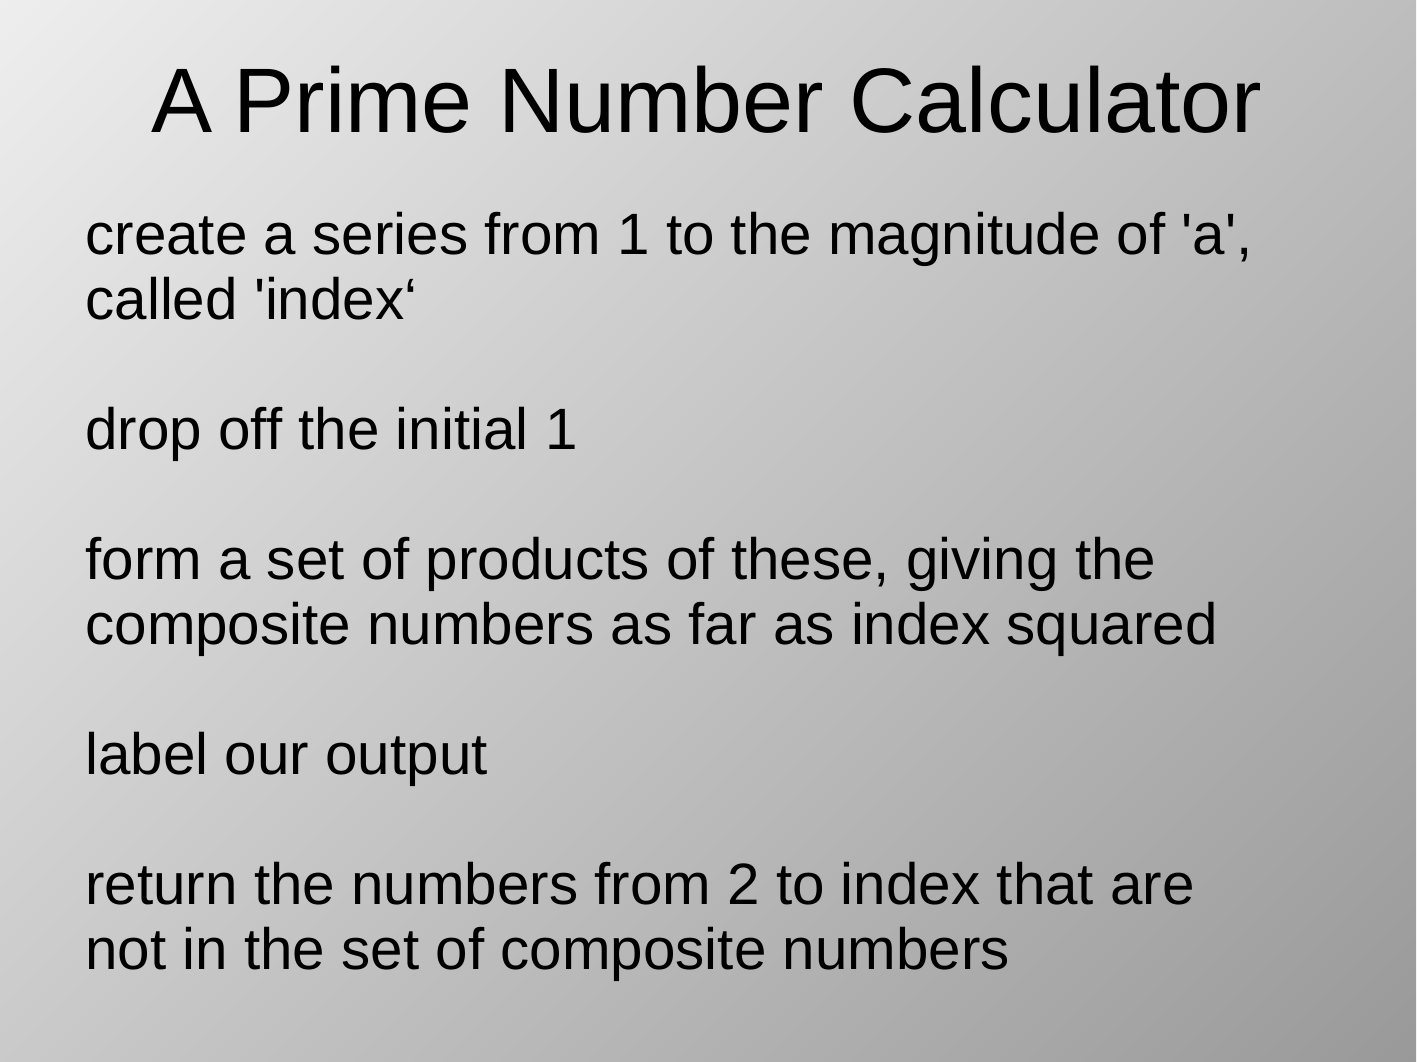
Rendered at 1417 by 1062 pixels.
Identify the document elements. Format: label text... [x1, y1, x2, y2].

text_box A Prime Number Calculator [70, 42, 1346, 194]
text_box create a series from 1 to the magnitude of 'a', called 'index‘ drop off the initial 1 form a set of products of these, giving the composite numbers as far as index squared label our output return the numbers from 2 to index that are not in the set of composite numbers [70, 194, 1346, 874]
